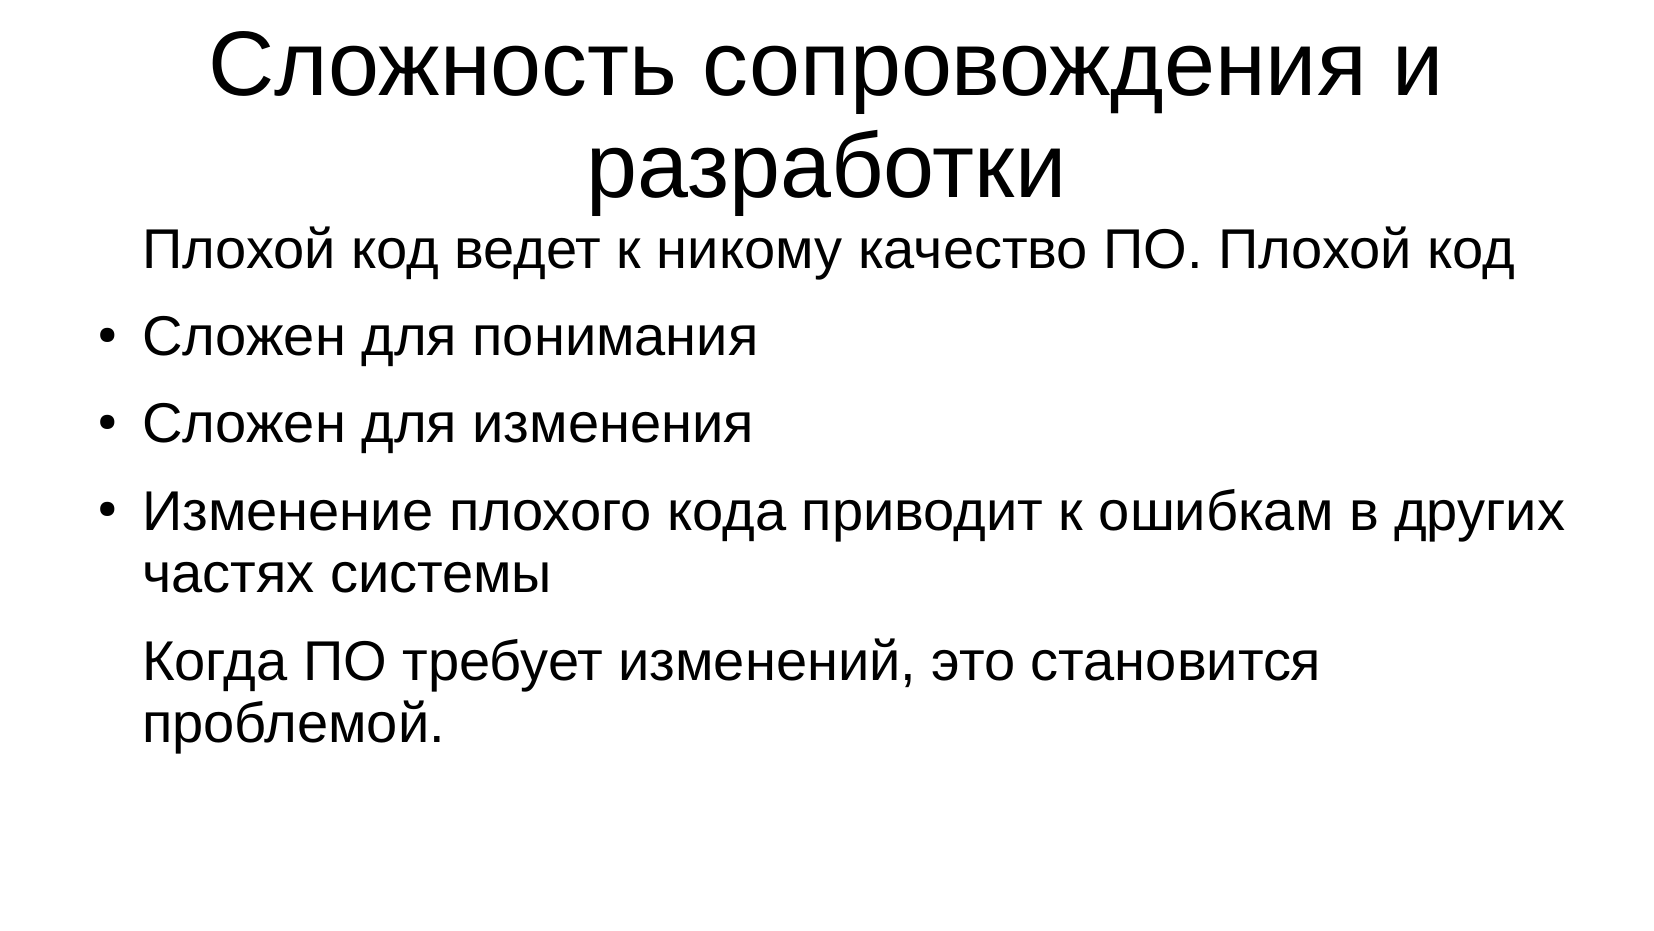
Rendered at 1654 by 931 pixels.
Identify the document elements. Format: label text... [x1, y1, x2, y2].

list Плохой код ведет к никому качество ПО. Плохой код Сложен для понимания Сложен для изменения Изменение плохого кода приводит к ошибкам в других частях системы Когда ПО требует изменений, это становится проблемой. [82, 217, 1571, 758]
title Сложность сопровождения и разработки [82, 12, 1571, 217]
